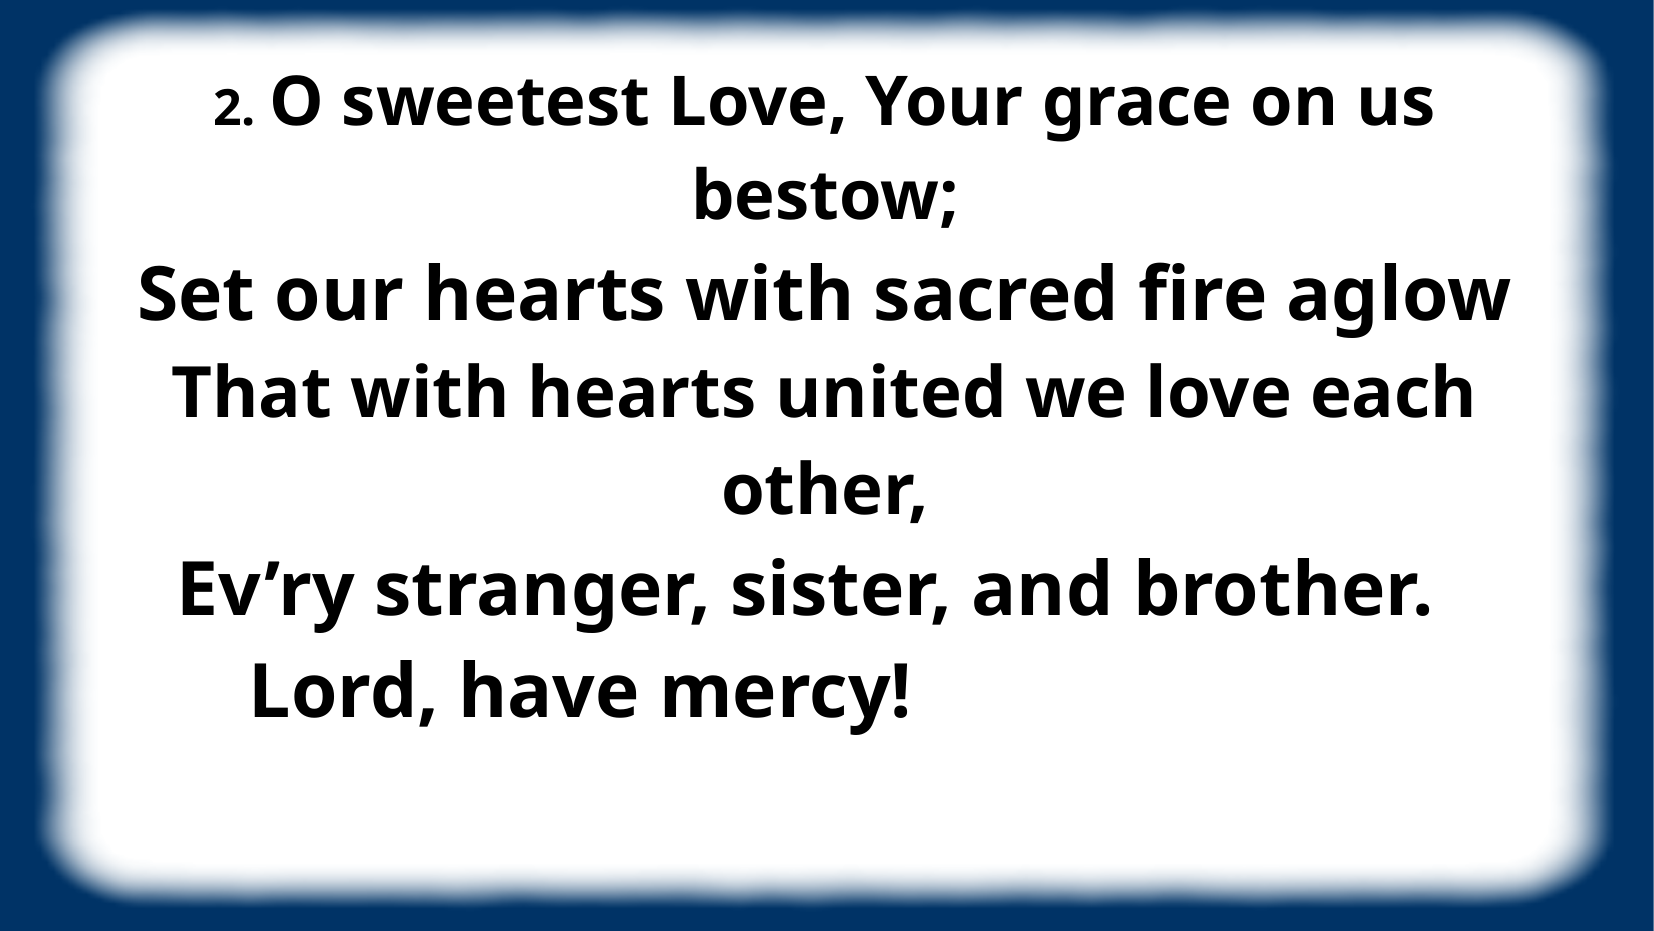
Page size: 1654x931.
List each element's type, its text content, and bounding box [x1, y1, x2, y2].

text_box 2. O sweetest Love, Your grace on us bestow; Set our hearts with sacred fire aglow That with hearts united we love each other, Ev’ry stranger, sister, and brother. Lord, have mercy! [90, 45, 1561, 571]
picture [0, 0, 1654, 931]
